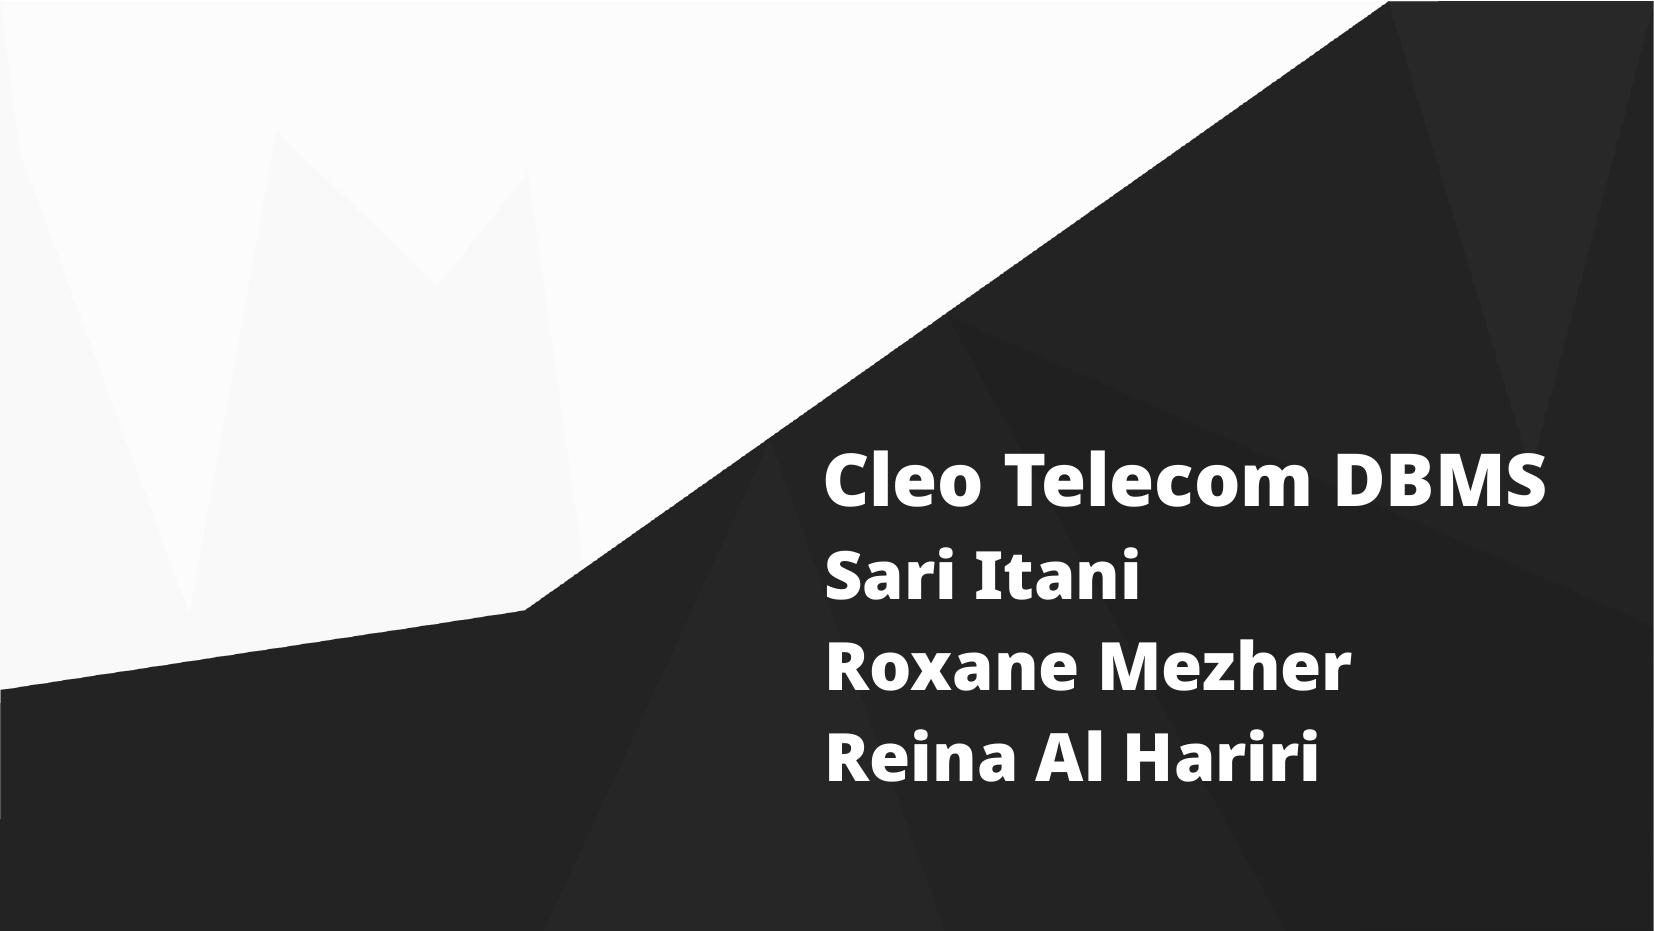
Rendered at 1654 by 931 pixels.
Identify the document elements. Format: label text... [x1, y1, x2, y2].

title Cleo Telecom DBMS [822, 408, 1654, 549]
picture [0, 1, 1654, 931]
subtitle Sari Itani Roxane Mezher Reina Al Hariri [824, 469, 1516, 769]
